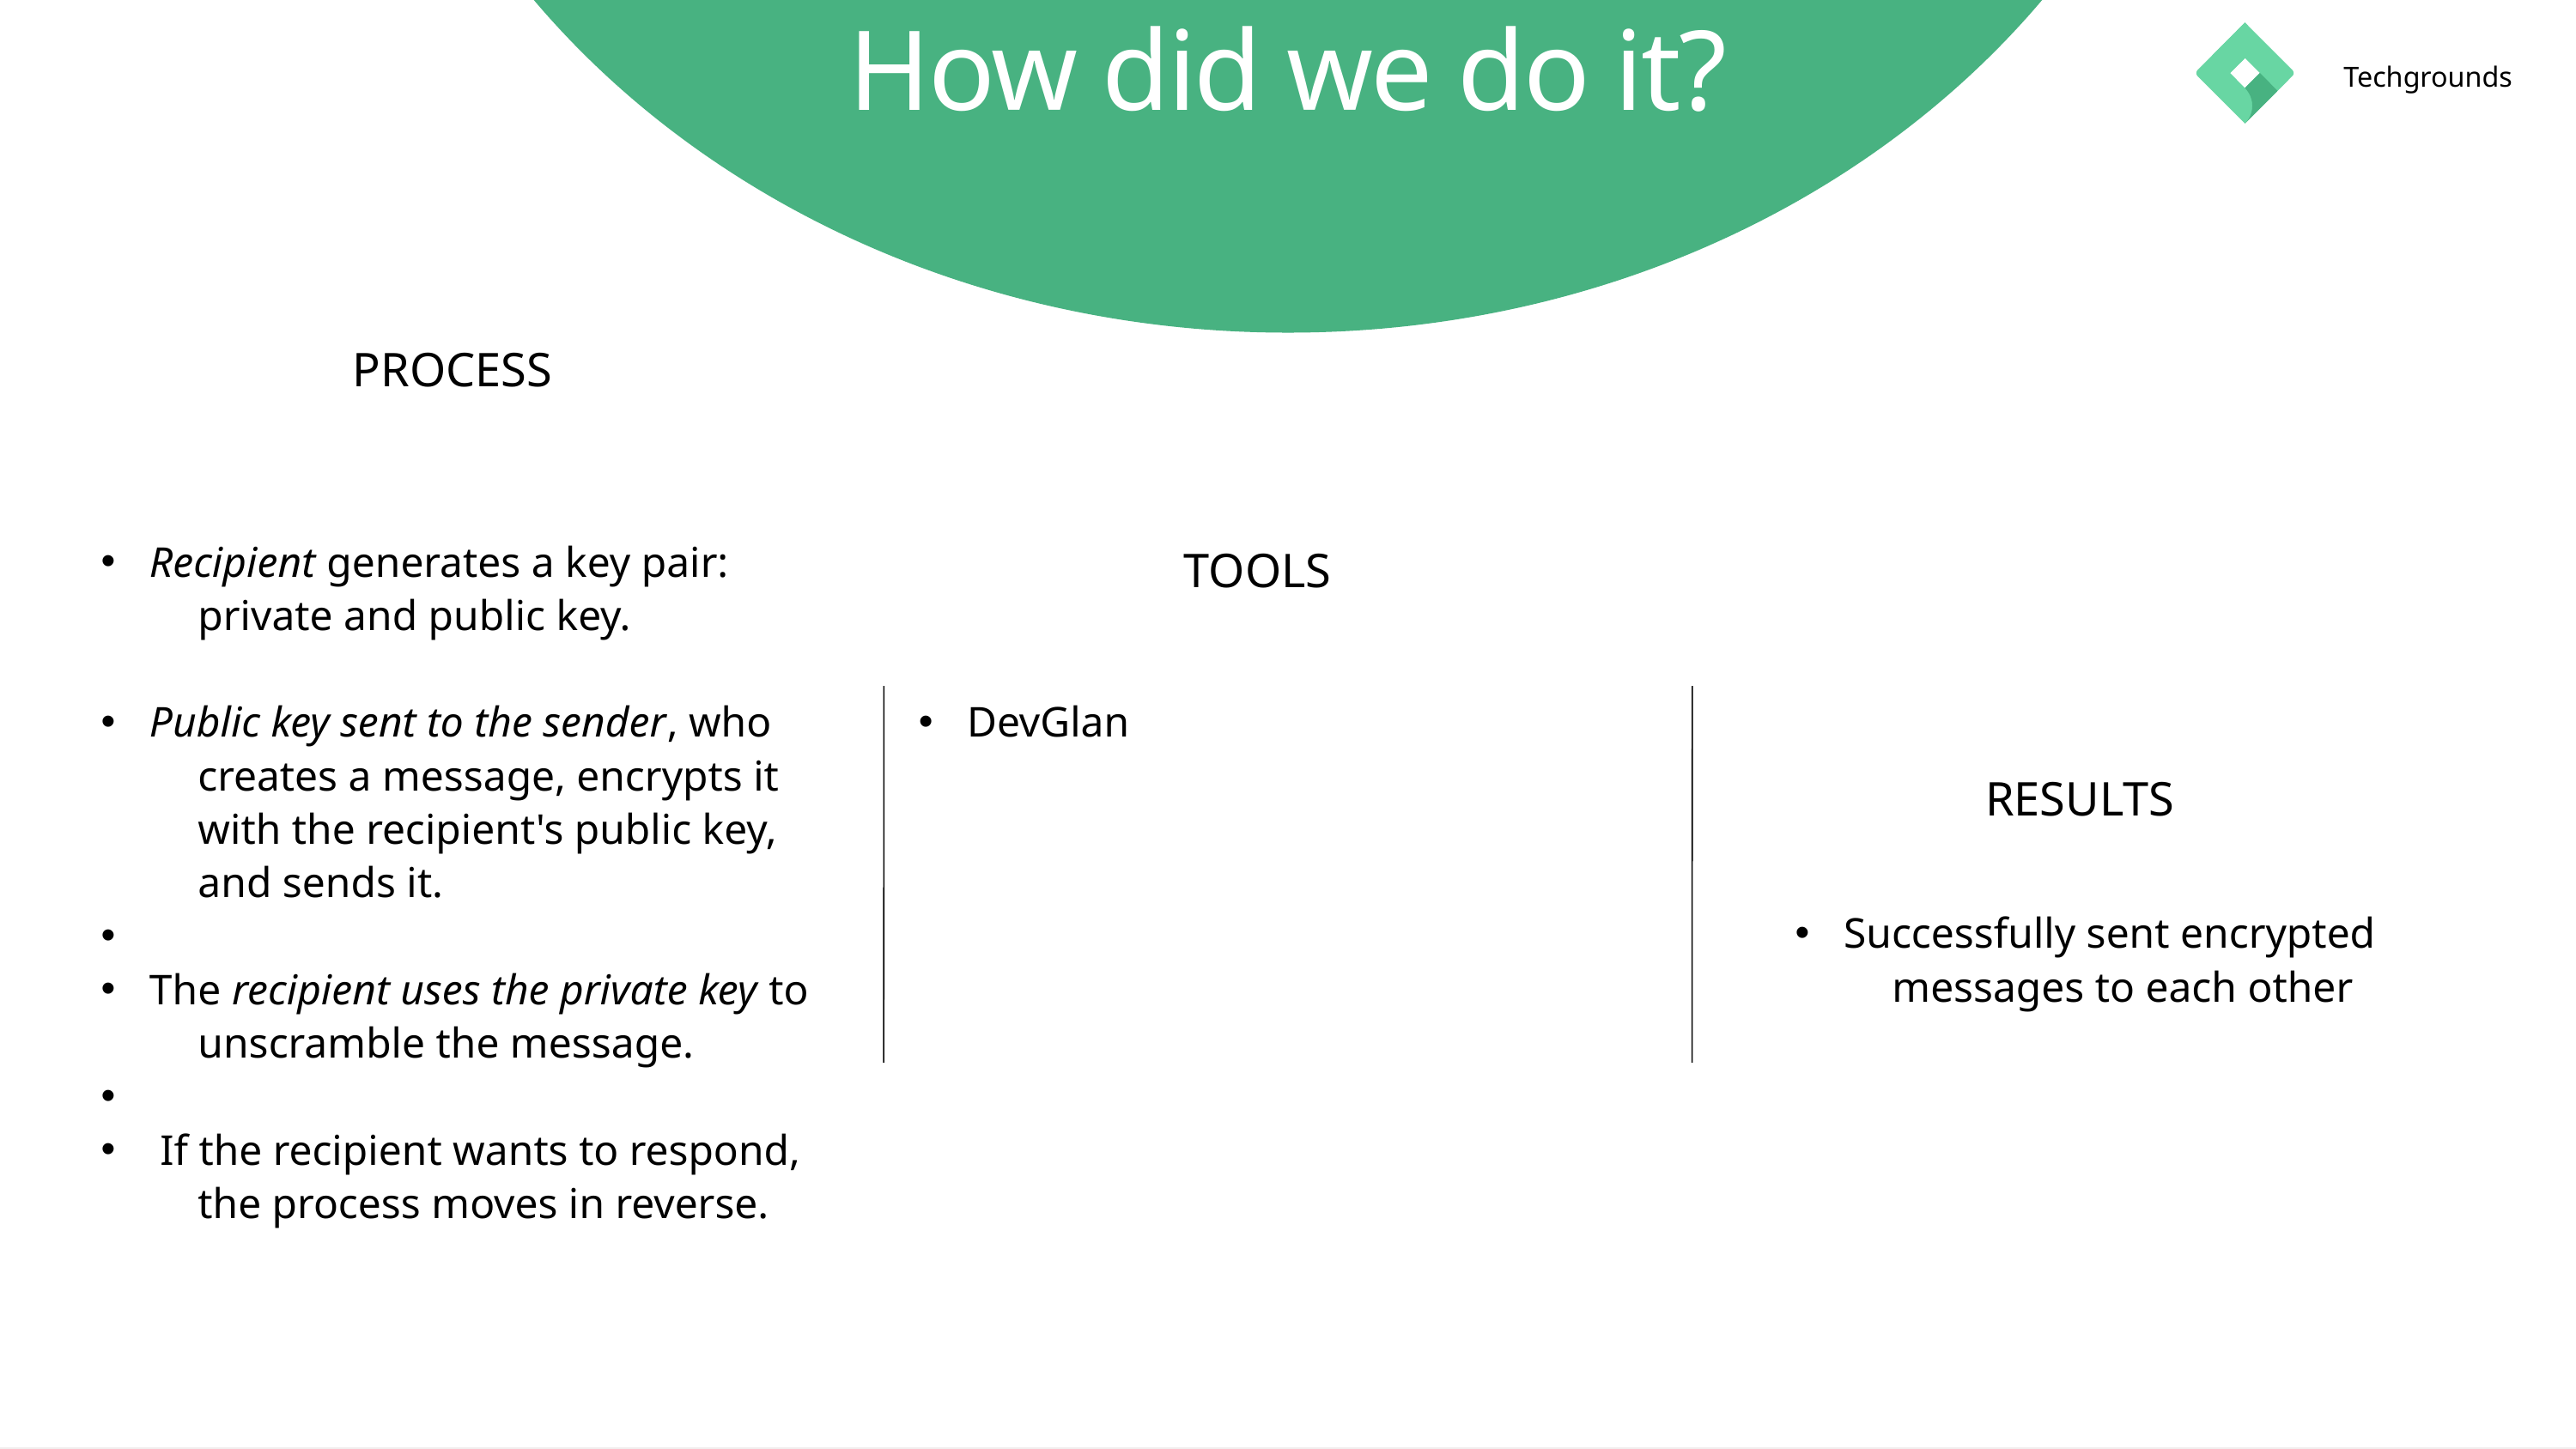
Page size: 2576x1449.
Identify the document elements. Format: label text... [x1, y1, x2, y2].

text_box Techgrounds [2343, 53, 2576, 94]
text_box Successfully sent encrypted messages to each other [1795, 903, 2465, 1118]
text_box PROCESS [144, 335, 815, 435]
text_box Recipient generates a key pair: private and public key. Public key sent to the sender, who creates a message, encrypts it with the recipient's public key, and sends it. The recipient uses the private key to unscramble the message. If the recipient wants to respond, the process moves in reverse. [100, 531, 842, 1281]
text_box [533, 0, 2043, 333]
text_box TOOLS [922, 536, 1593, 597]
text_box How did we do it? [758, 0, 1818, 134]
text_box DevGlan [918, 692, 1589, 799]
text_box RESULTS [1745, 764, 2415, 826]
text_box [2196, 22, 2294, 124]
